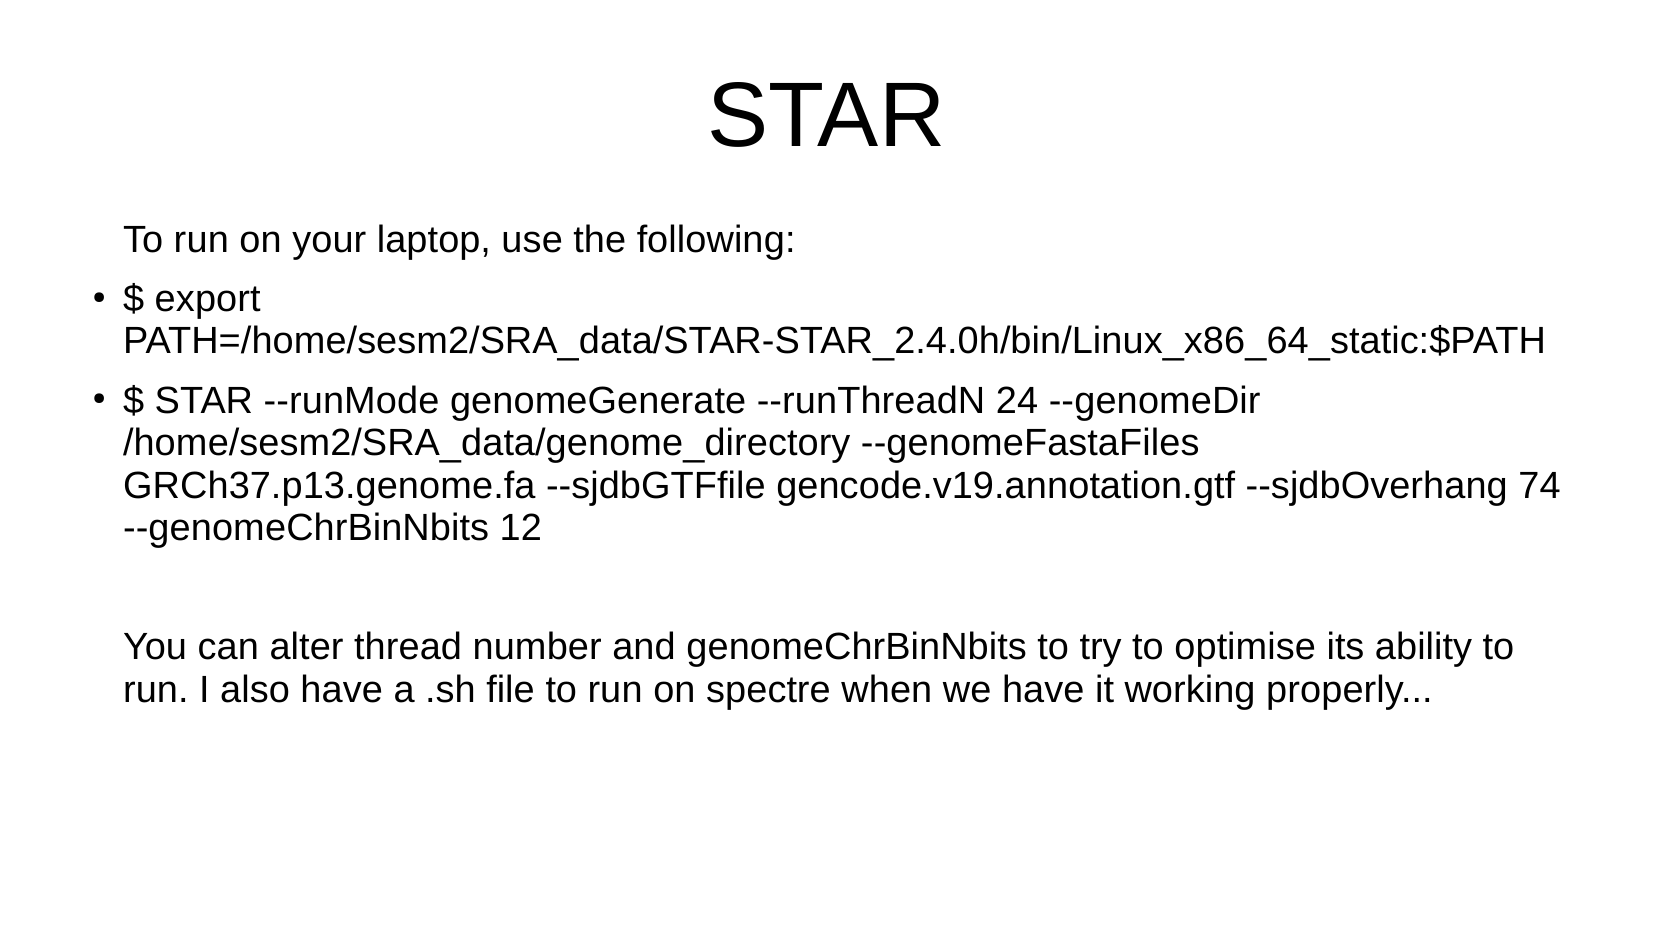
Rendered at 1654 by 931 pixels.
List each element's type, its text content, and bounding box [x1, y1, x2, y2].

list To run on your laptop, use the following: $ export PATH=/home/sesm2/SRA_data/STAR-STAR_2.4.0h/bin/Linux_x86_64_static:$PATH $ STAR --runMode genomeGenerate --runThreadN 24 --genomeDir /home/sesm2/SRA_data/genome_directory --genomeFastaFiles GRCh37.p13.genome.fa --sjdbGTFfile gencode.v19.annotation.gtf --sjdbOverhang 74 --genomeChrBinNbits 12 You can alter thread number and genomeChrBinNbits to try to optimise its ability to run. I also have a .sh file to run on spectre when we have it working properly... [82, 217, 1571, 758]
title STAR [82, 37, 1571, 193]
